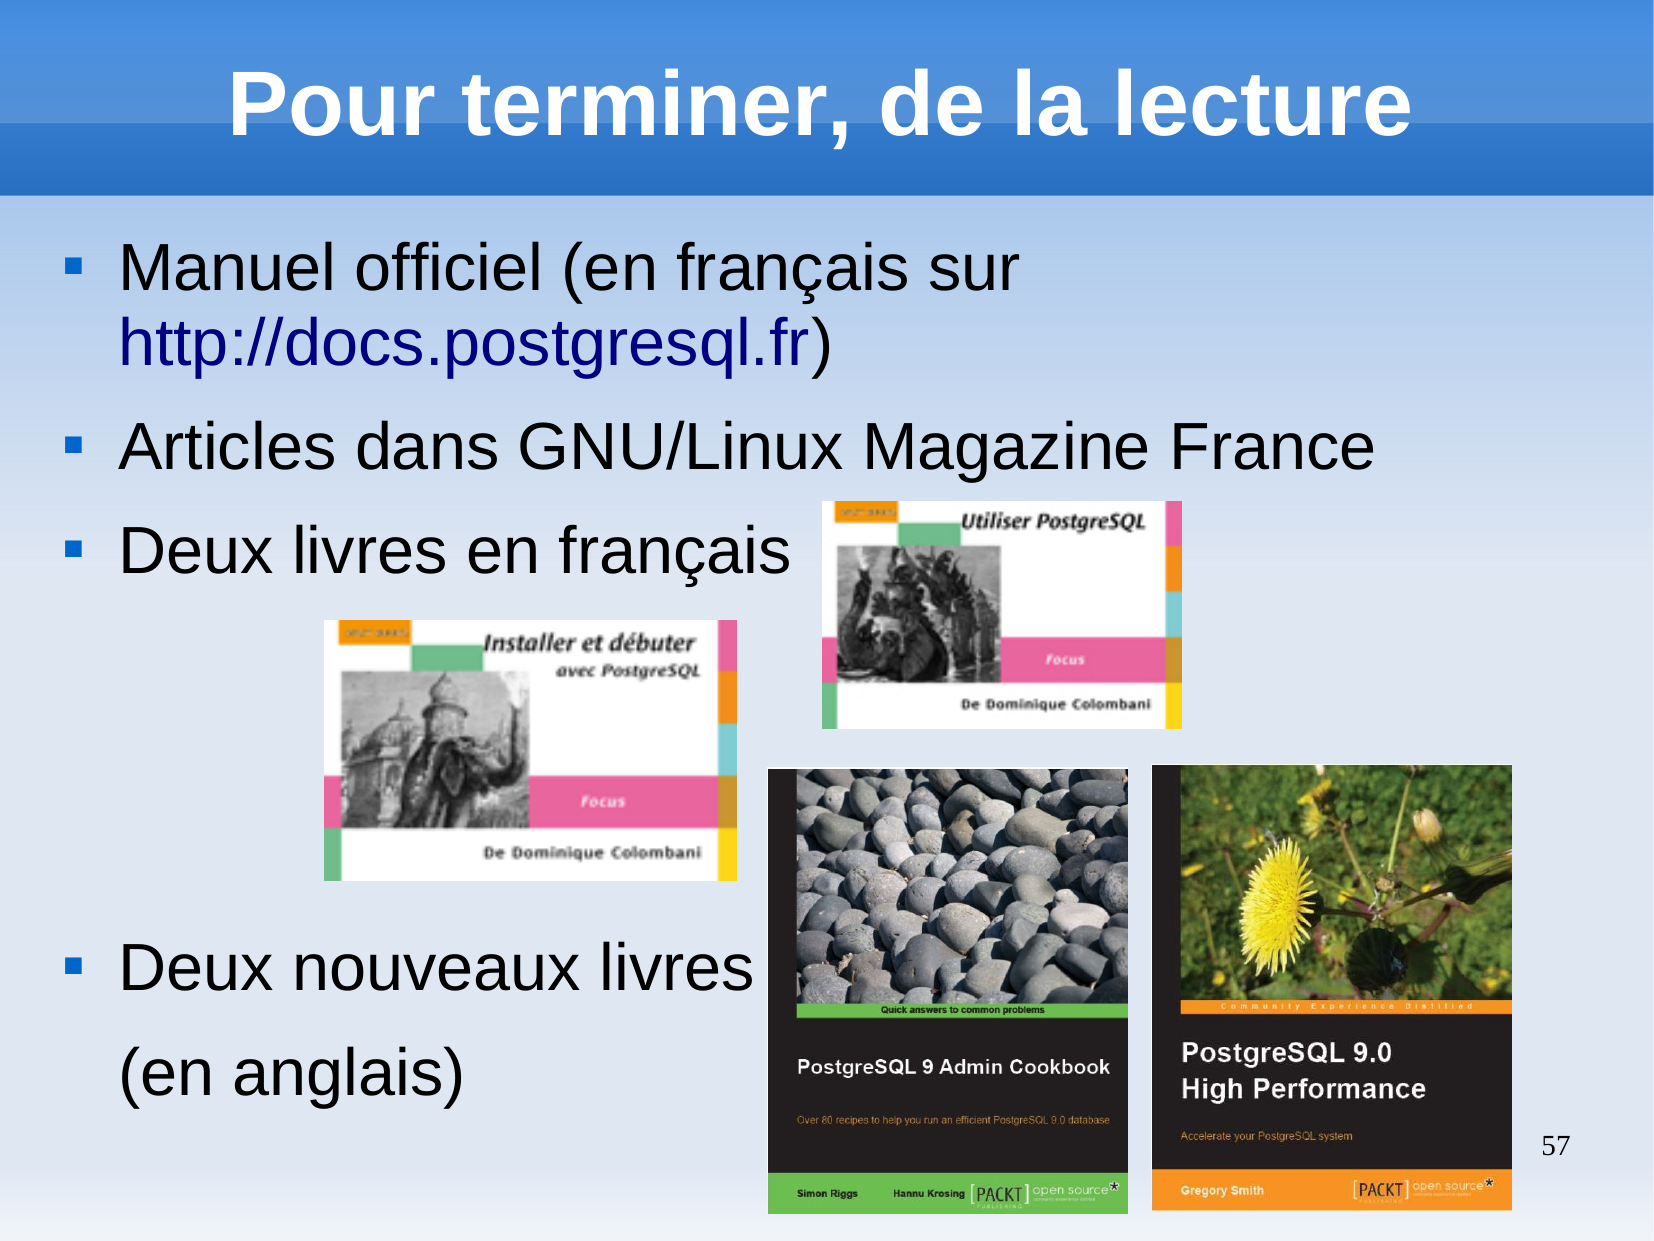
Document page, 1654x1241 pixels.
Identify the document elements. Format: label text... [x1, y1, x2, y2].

list Manuel officiel (en français sur http://docs.postgresql.fr) Articles dans GNU/Linux Magazine France Deux livres en français Deux nouveaux livres (en anglais) [47, 229, 1536, 1110]
picture [0, 0, 1654, 1241]
title Pour terminer, de la lecture [76, 0, 1565, 208]
